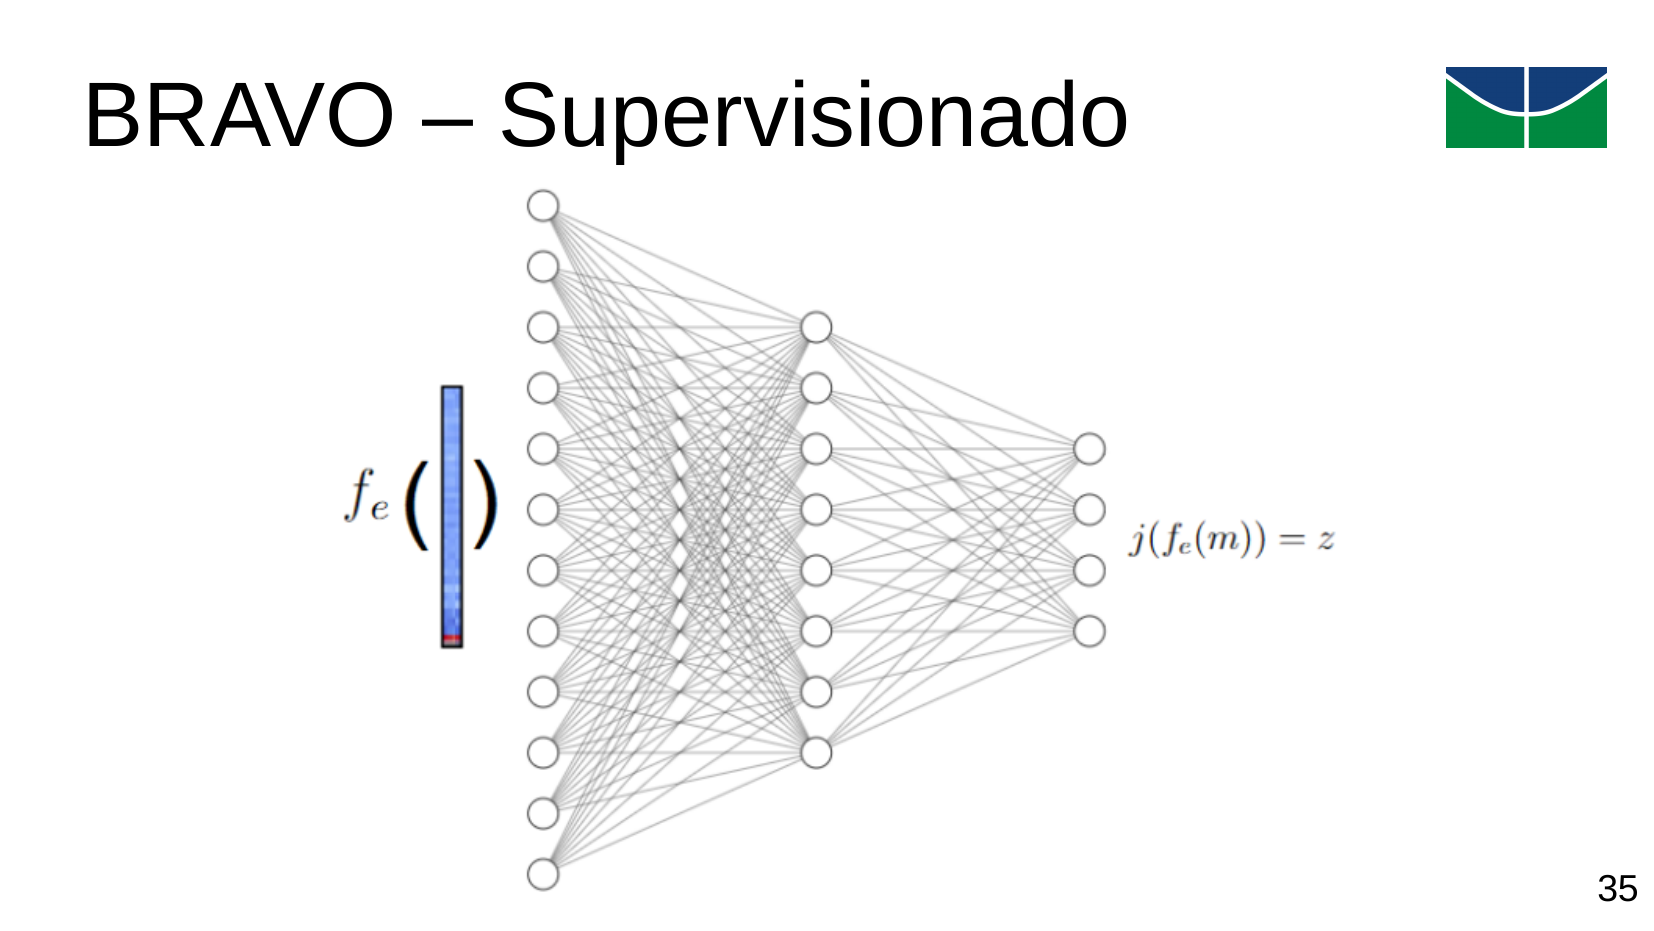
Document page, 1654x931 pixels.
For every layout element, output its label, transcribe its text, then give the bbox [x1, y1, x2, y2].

picture [324, 177, 1361, 909]
text_box <number> [1024, 860, 1654, 931]
title BRAVO – Supervisionado [82, 37, 1571, 193]
picture [1571, 67, 1607, 148]
